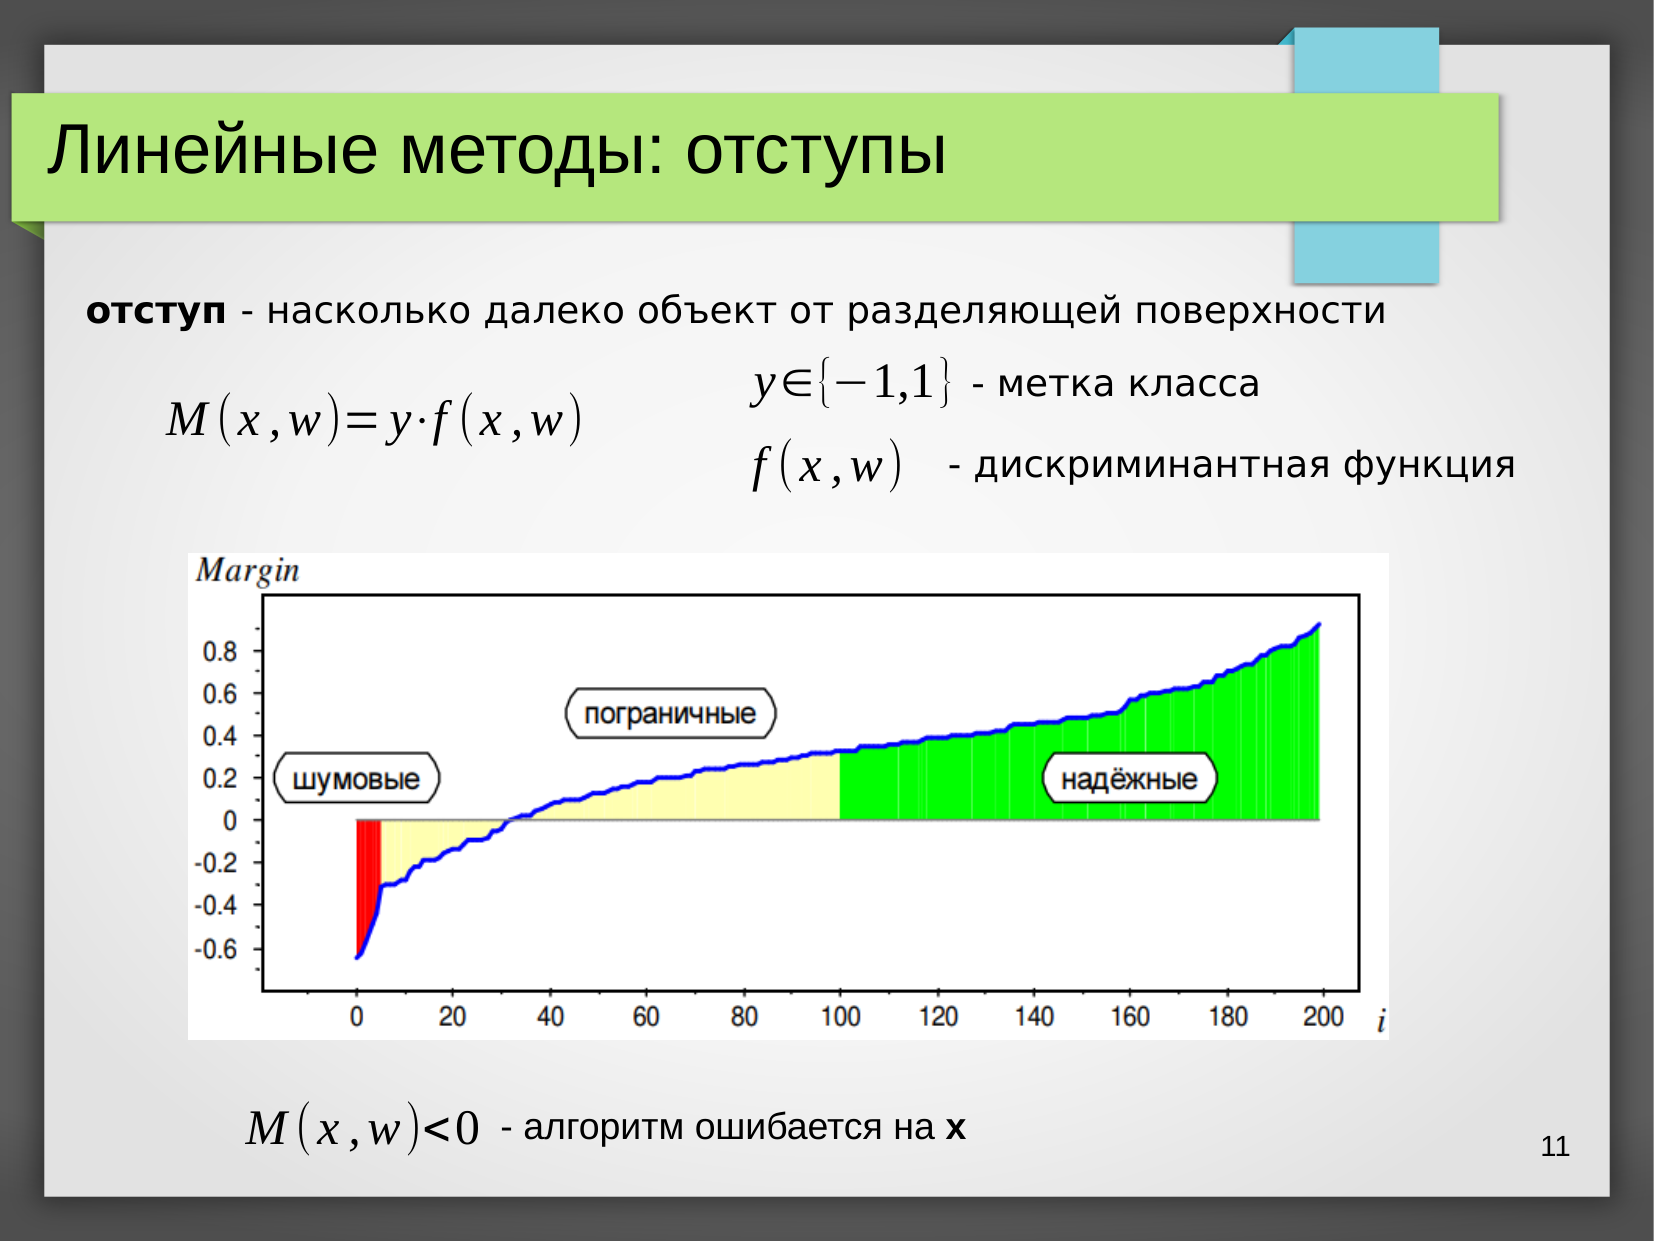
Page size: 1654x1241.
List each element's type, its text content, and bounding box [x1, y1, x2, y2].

text_box - метка класса [956, 354, 1287, 413]
chart [236, 1098, 488, 1159]
chart [744, 435, 911, 497]
chart [156, 389, 591, 451]
chart [744, 355, 964, 414]
picture [0, 0, 1654, 1241]
text_box - дискриминантная функция [933, 435, 1536, 495]
text_box - алгоритм ошибается на х [487, 1098, 996, 1155]
title Линейные методы: отступы [47, 109, 1501, 189]
text_box отступ - насколько далеко объект от разделяющей поверхности [70, 281, 1514, 355]
